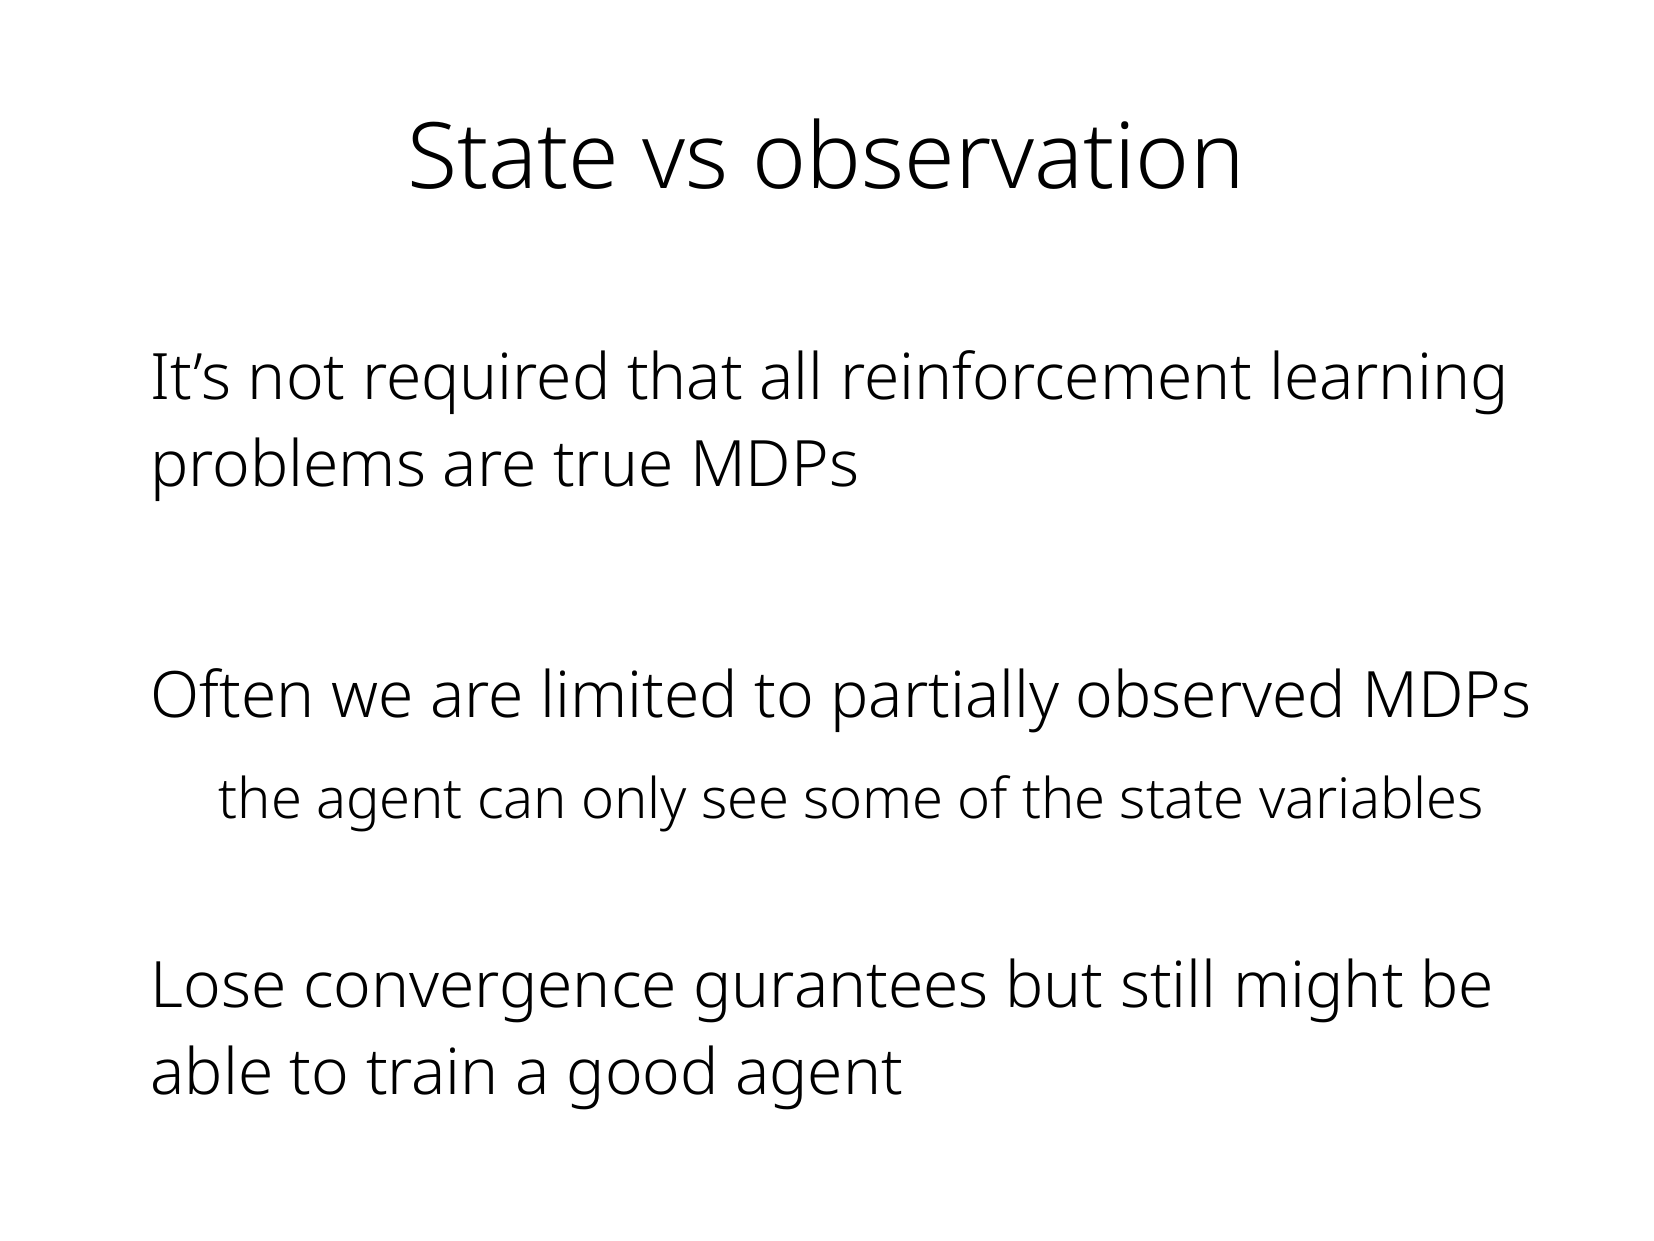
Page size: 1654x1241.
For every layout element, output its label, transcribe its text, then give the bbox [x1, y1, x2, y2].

list It’s not required that all reinforcement learning problems are true MDPs Often we are limited to partially observed MDPs the agent can only see some of the state variables Lose convergence gurantees but still might be able to train a good agent [82, 330, 1571, 1182]
title State vs observation [82, 49, 1571, 257]
